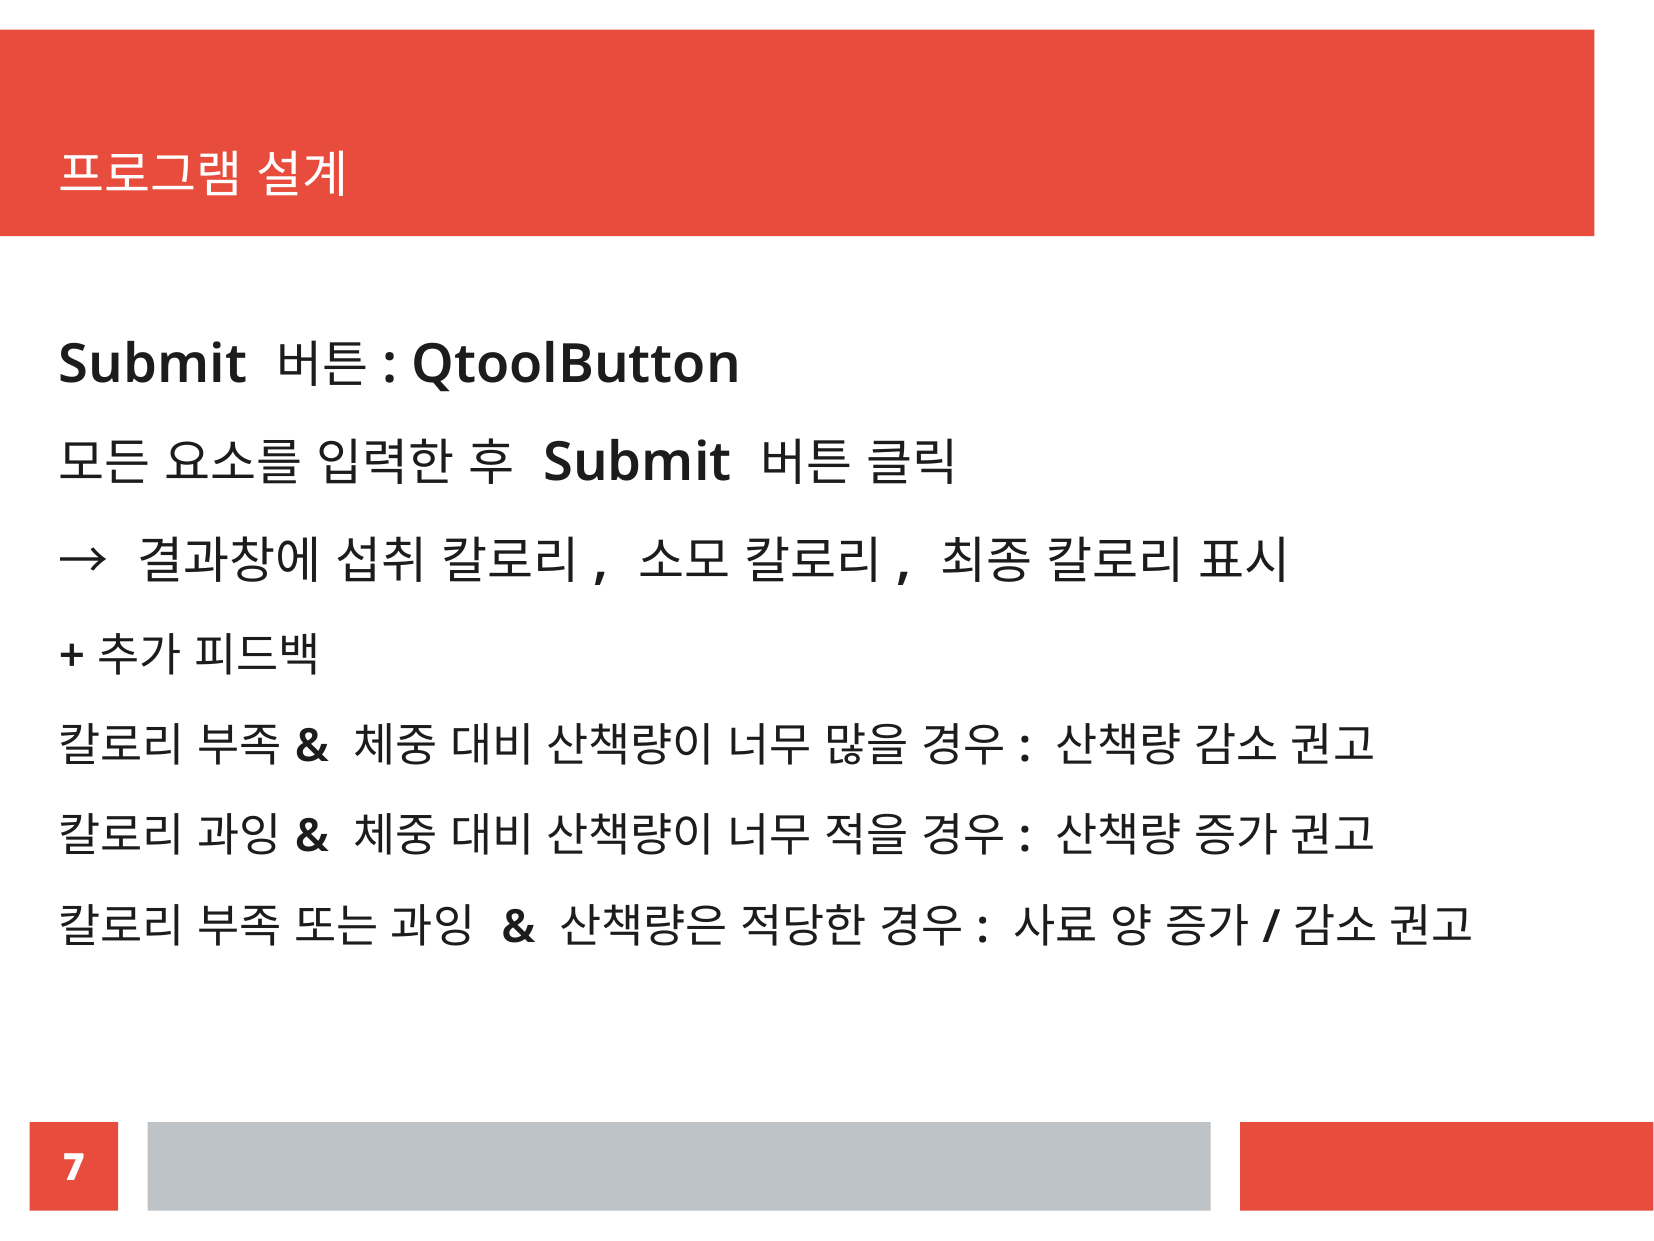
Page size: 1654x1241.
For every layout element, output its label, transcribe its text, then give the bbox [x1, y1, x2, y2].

title 프로그램 설계 [59, 59, 1595, 207]
list Submit 버튼: QtoolButton 모든 요소를 입력한 후 Submit 버튼 클릭 → 결과창에 섭취 칼로리, 소모 칼로리, 최종 칼로리 표시 +추가 피드백 칼로리 부족& 체중 대비 산책량이 너무 많을 경우: 산책량 감소 권고 칼로리 과잉& 체중 대비 산책량이 너무 적을 경우: 산책량 증가 권고 칼로리 부족 또는 과잉 & 산책량은 적당한 경우: 사료 양 증가/감소 권고 [59, 324, 1565, 1093]
